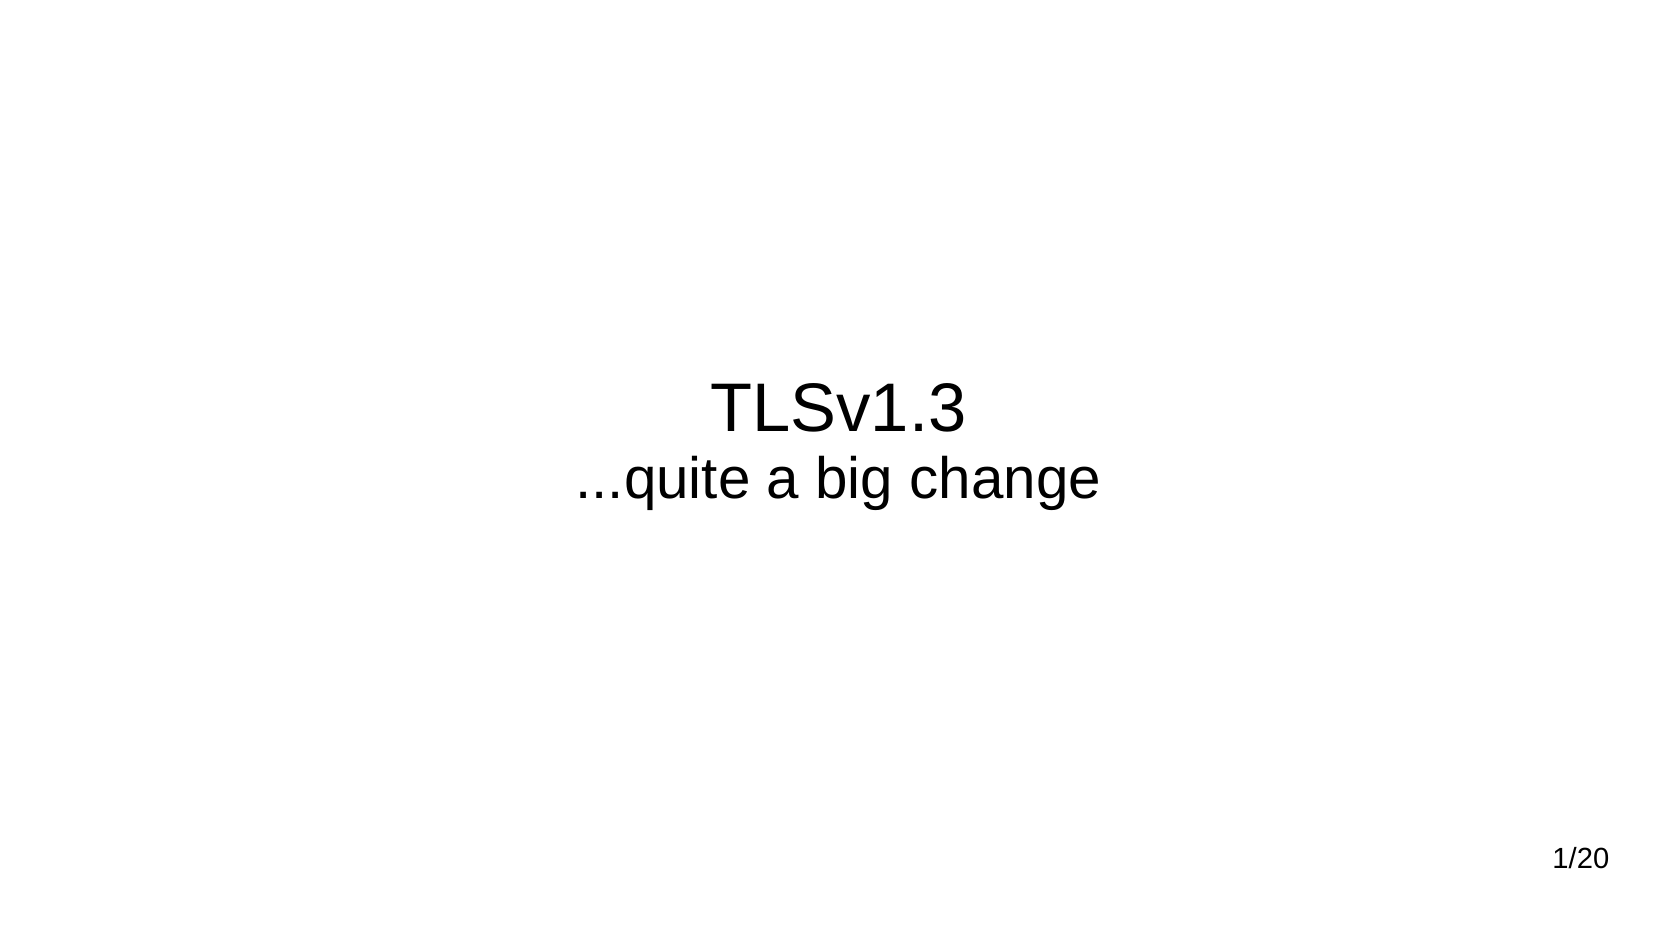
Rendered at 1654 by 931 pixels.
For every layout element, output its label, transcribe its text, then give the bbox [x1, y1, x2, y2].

title TLSv1.3 ...quite a big change [94, 363, 1583, 519]
